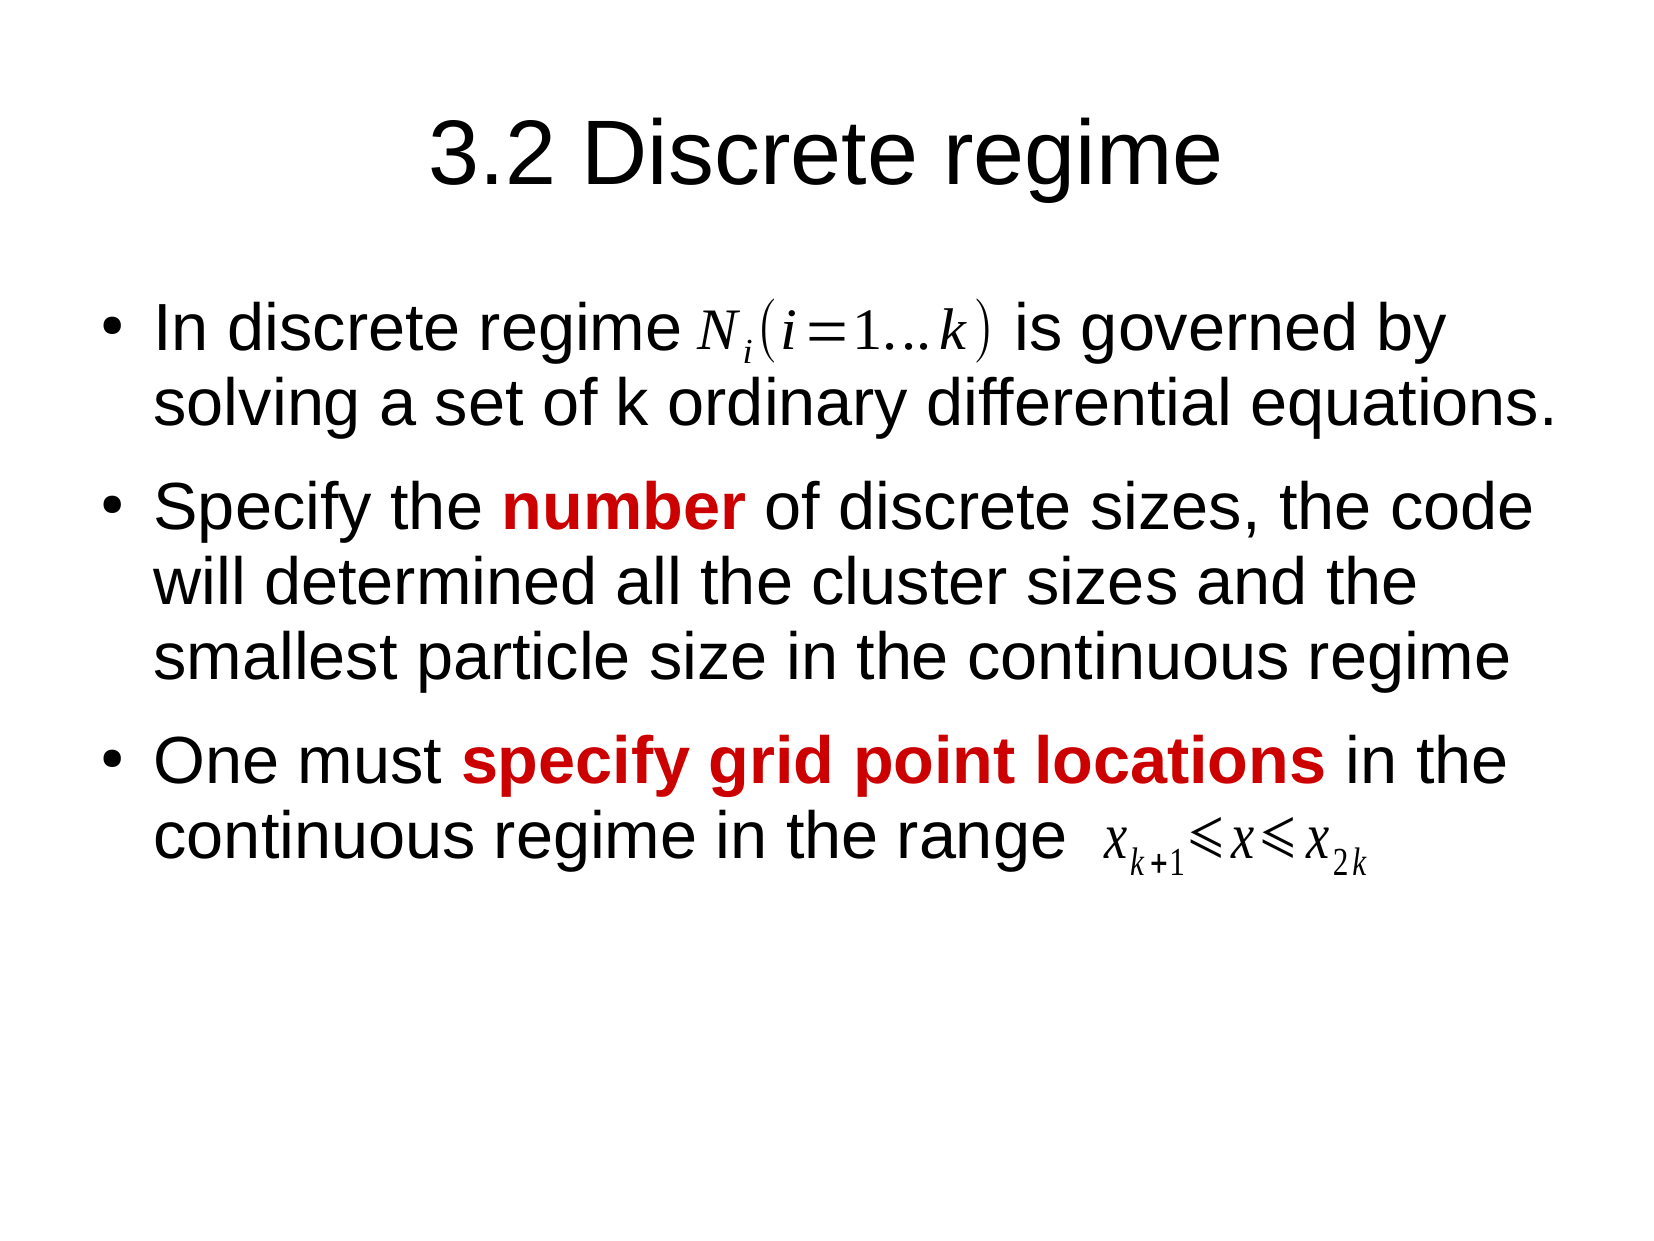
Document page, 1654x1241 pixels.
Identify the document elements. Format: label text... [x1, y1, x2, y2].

title 3.2 Discrete regime [82, 49, 1571, 257]
chart [1087, 800, 1381, 886]
chart [678, 294, 1010, 371]
list In discrete regime is governed by solving a set of k ordinary differential equations. Specify the number of discrete sizes, the code will determined all the cluster sizes and the smallest particle size in the continuous regime One must specify grid point locations in the continuous regime in the range [82, 290, 1571, 1010]
